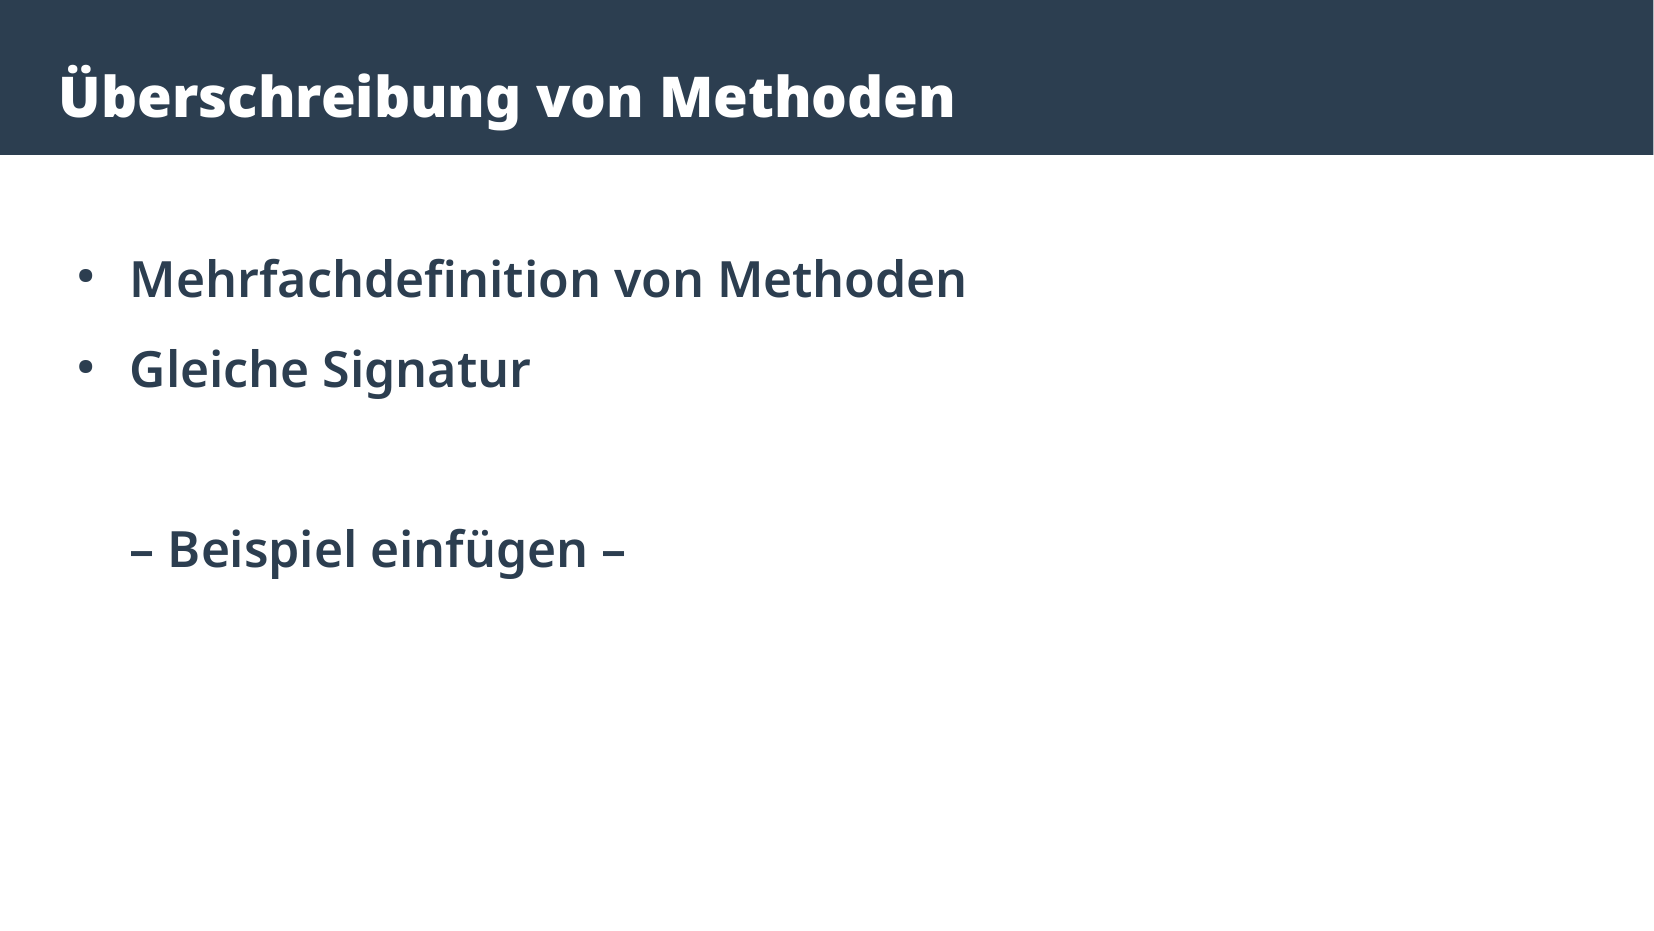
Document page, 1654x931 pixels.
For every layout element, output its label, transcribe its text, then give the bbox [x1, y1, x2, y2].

title Überschreibung von Methoden [59, 37, 1595, 155]
list Mehrfachdefinition von Methoden Gleiche Signatur – Beispiel einfügen – [59, 243, 1595, 864]
